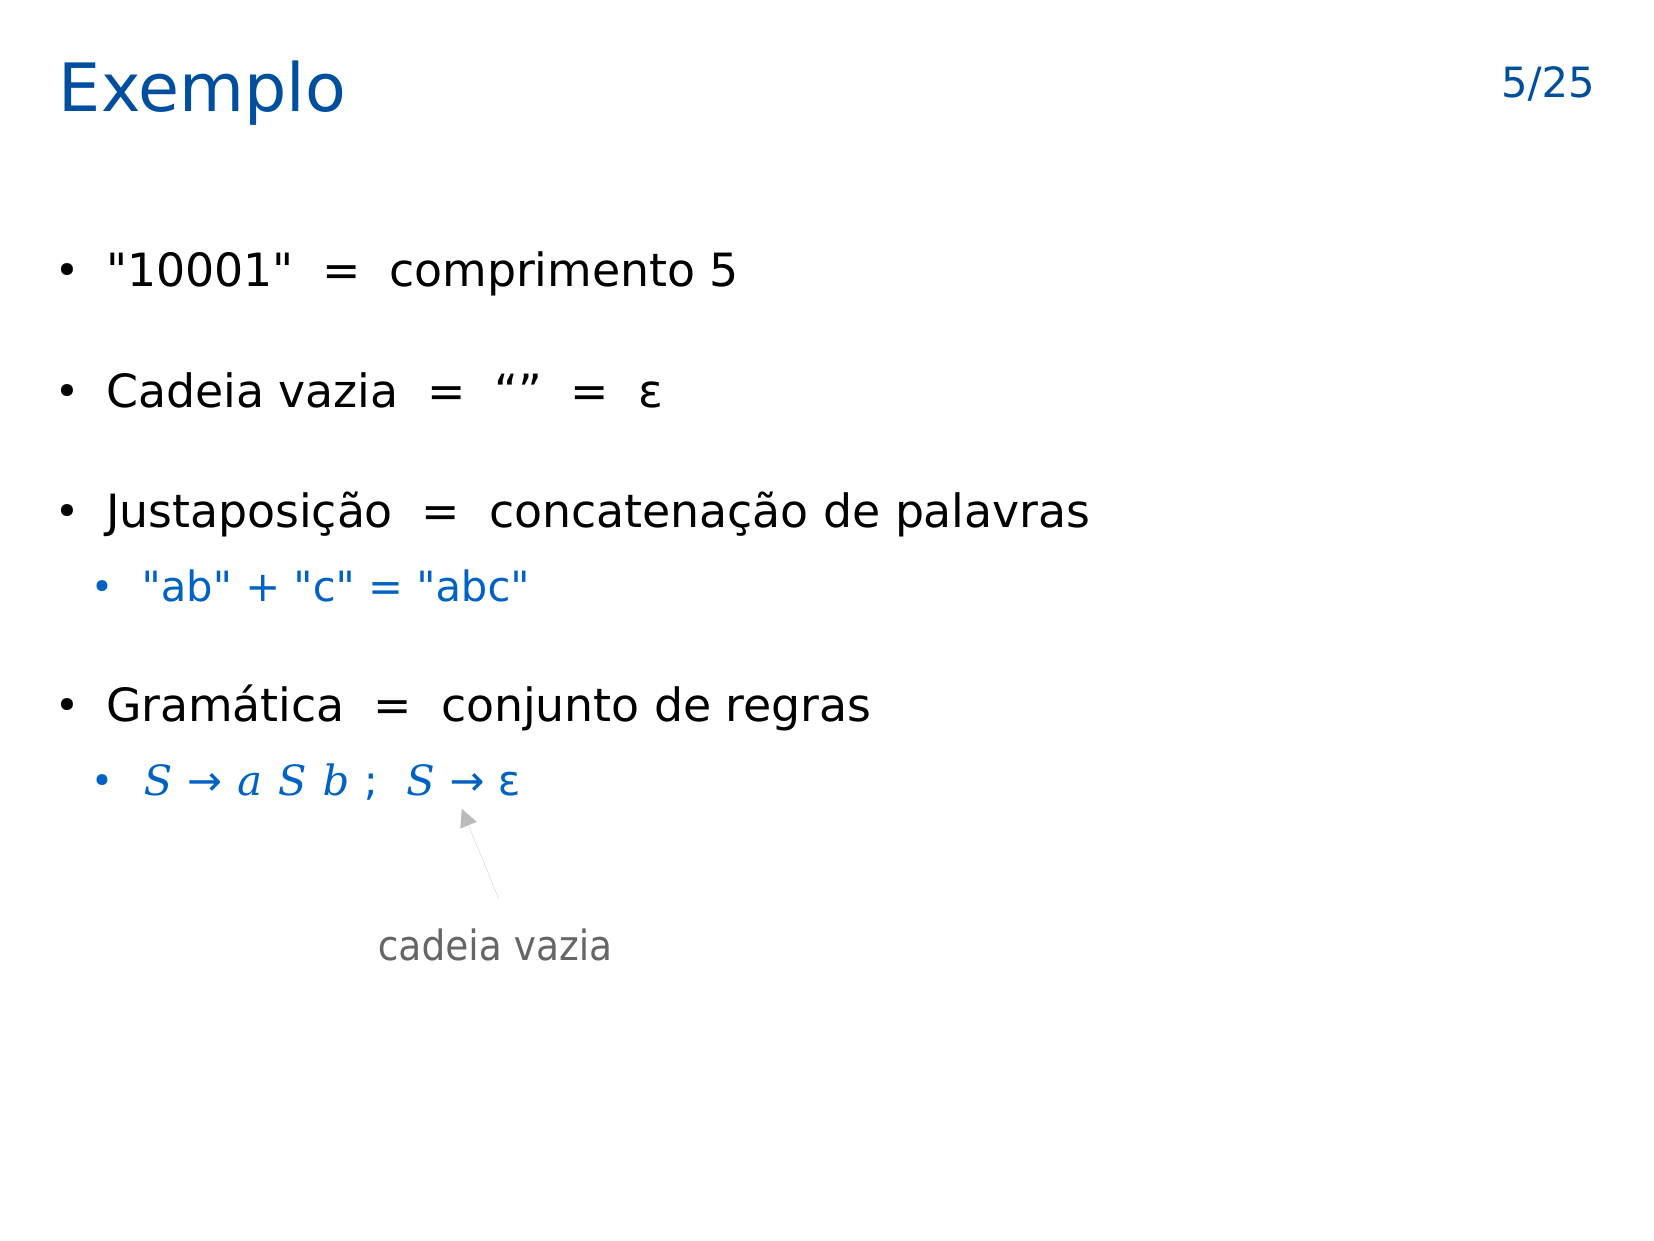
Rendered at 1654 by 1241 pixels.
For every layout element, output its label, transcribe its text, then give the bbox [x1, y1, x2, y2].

list "10001" = comprimento 5 Cadeia vazia = “” = ε Justaposição = concatenação de palavras "ab" + "c" = "abc" Gramática = conjunto de regras 𝑆 → 𝑎 𝑆 𝑏 ; 𝑆 → ε [59, 236, 1595, 1211]
text_box cadeia vazia [363, 914, 922, 978]
title Exemplo [59, 29, 1625, 148]
